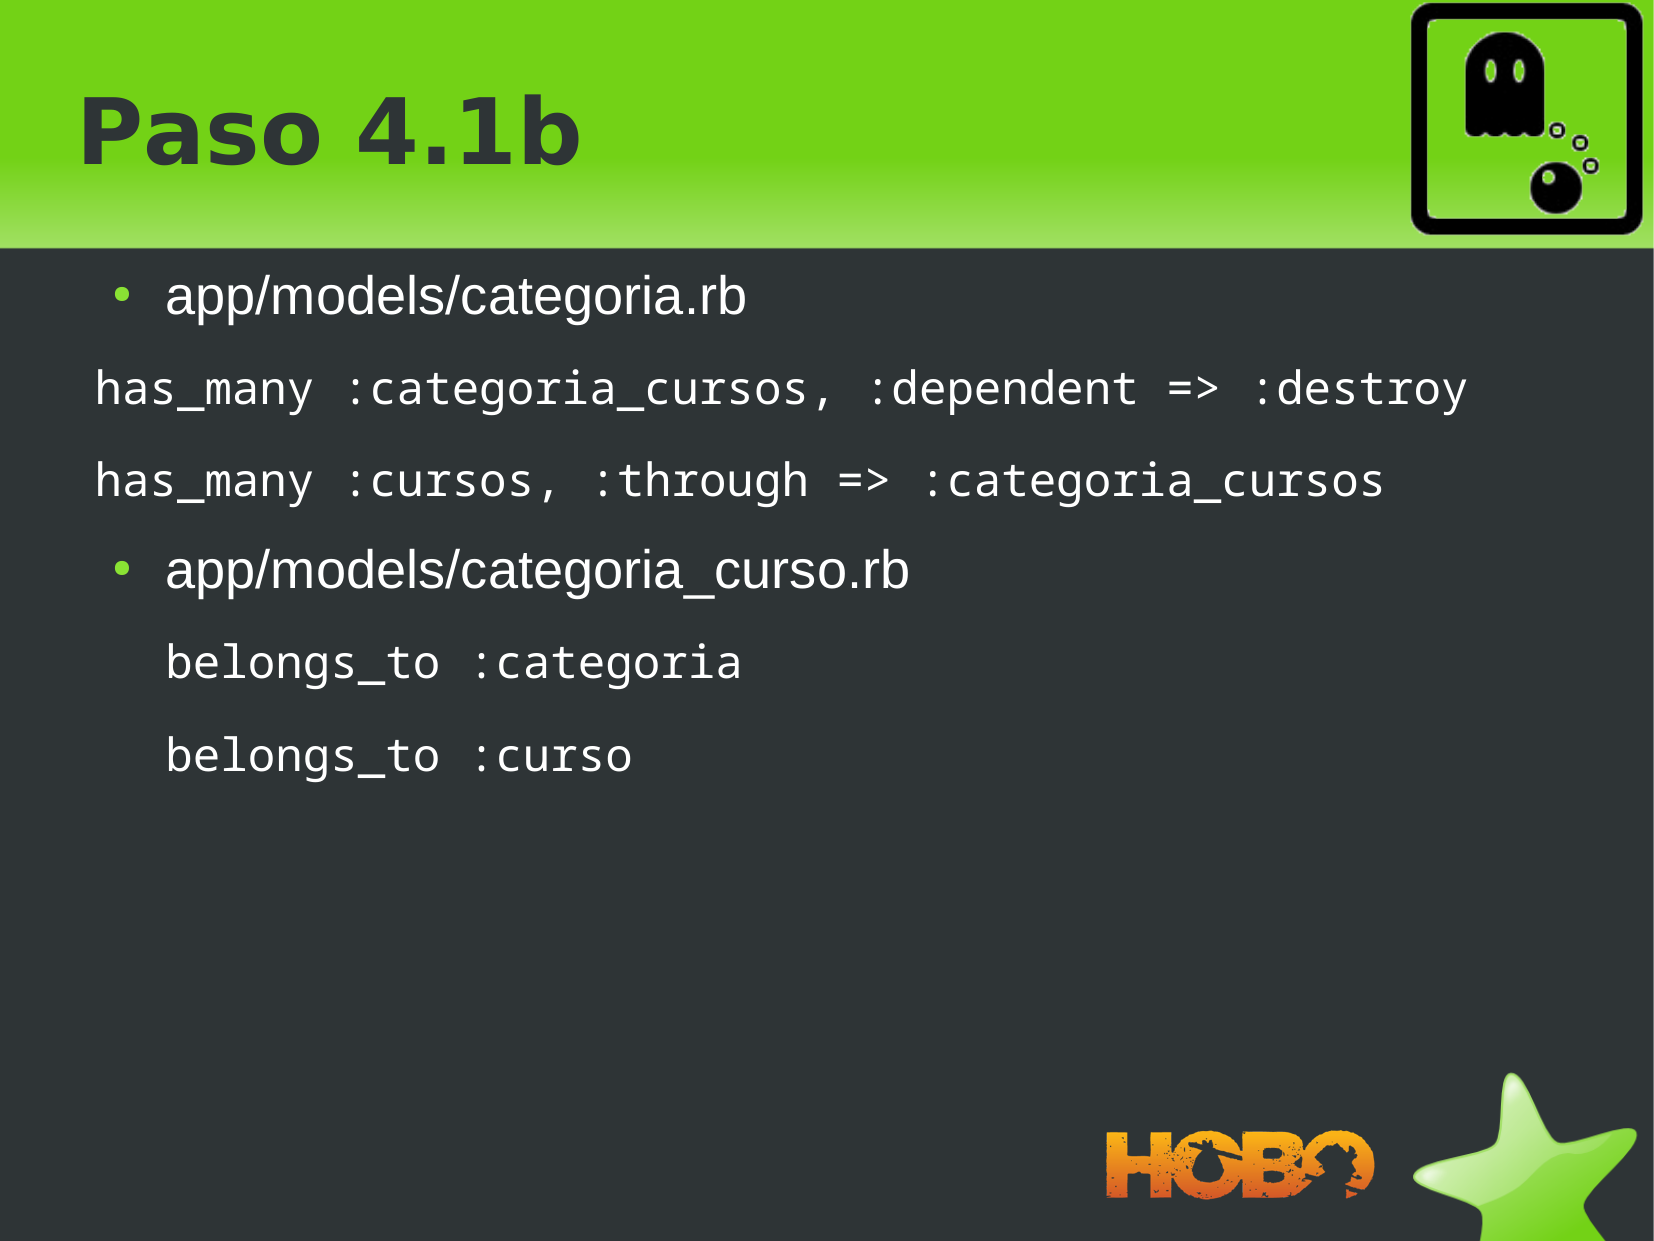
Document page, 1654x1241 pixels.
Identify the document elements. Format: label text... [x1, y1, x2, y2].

title Paso 4.1b [76, 36, 1565, 229]
list app/models/categoria.rb has_many :categoria_cursos, :dependent => :destroy has_many :cursos, :through => :categoria_cursos app/models/categoria_curso.rb belongs_to :categoria belongs_to :curso [76, 265, 1565, 1070]
picture [0, 0, 1654, 1241]
